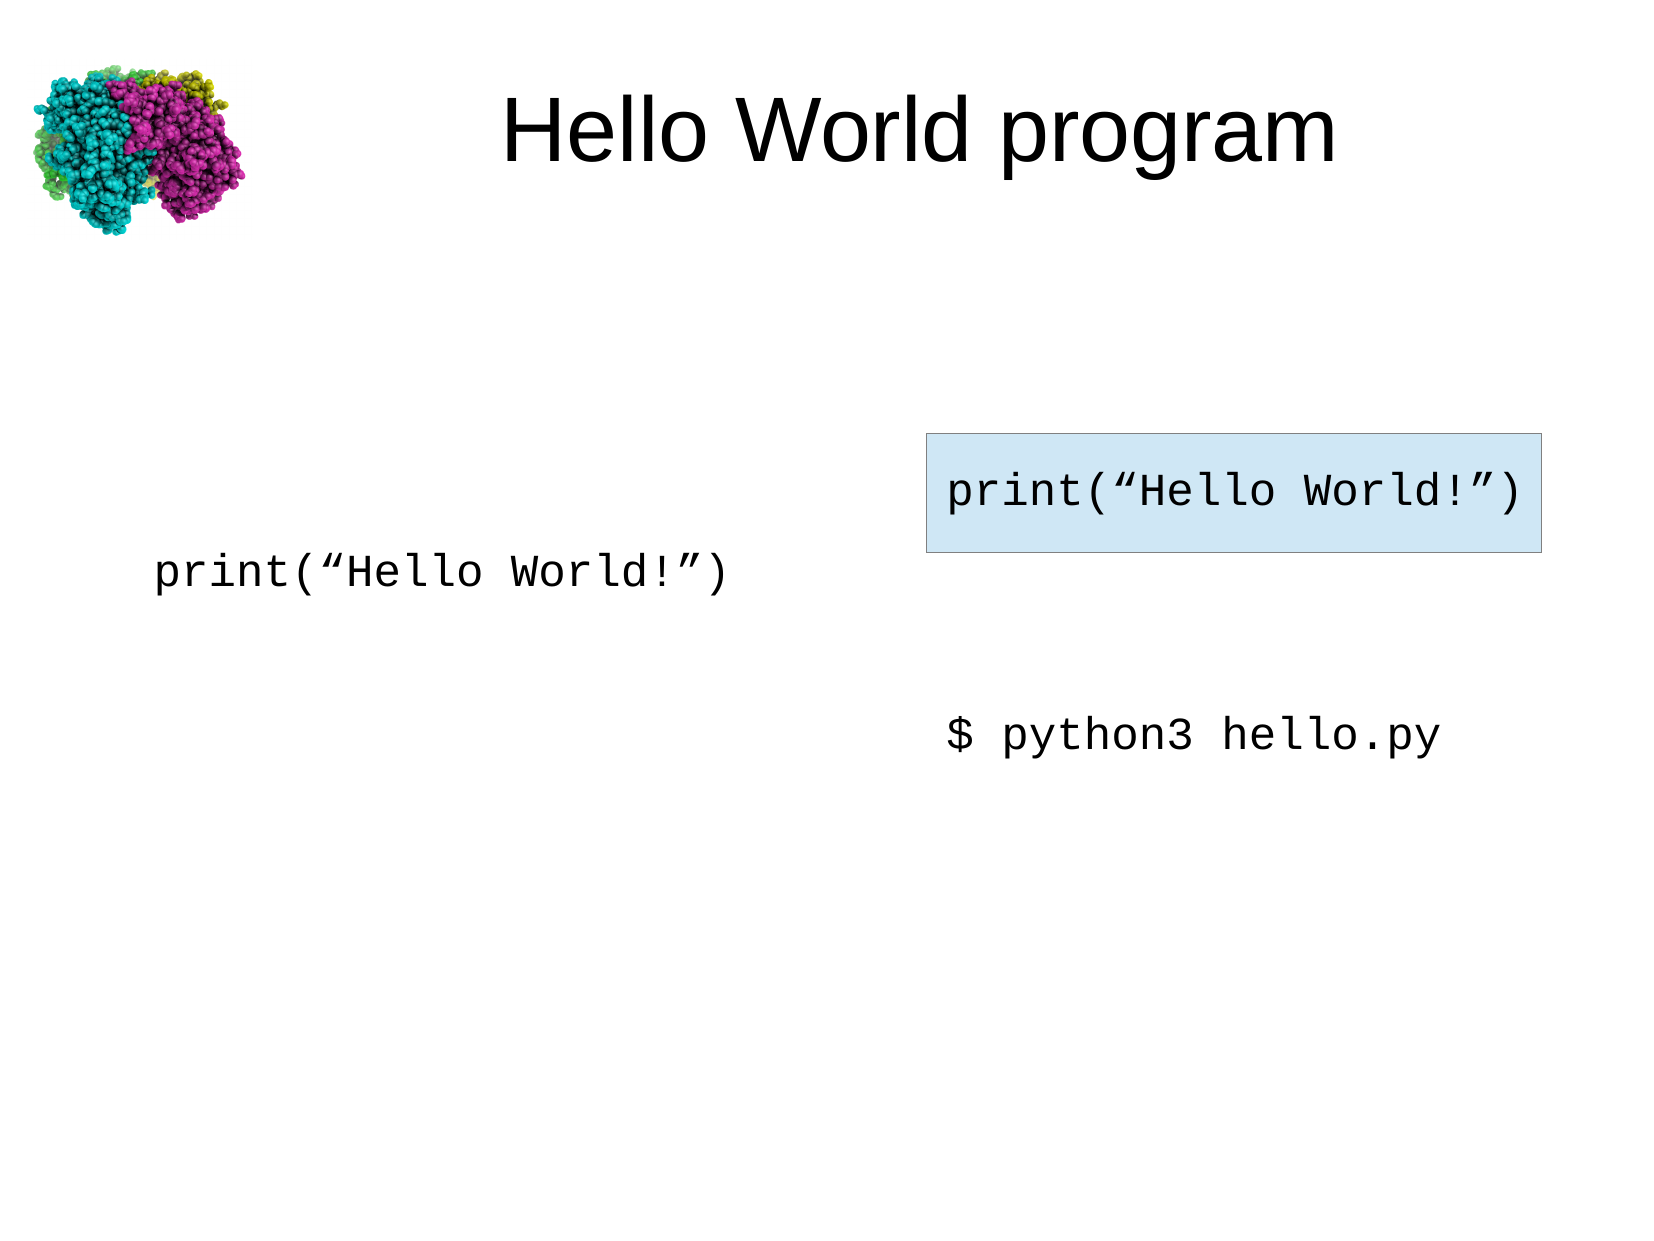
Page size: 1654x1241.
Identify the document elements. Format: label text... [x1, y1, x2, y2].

title Hello World program [270, 25, 1571, 233]
text_box [926, 433, 1542, 467]
list print(“Hello World!”) [82, 467, 875, 1187]
picture [27, 59, 253, 240]
list print(“Hello World!”) $ python3 hello.py [875, 467, 1586, 1187]
